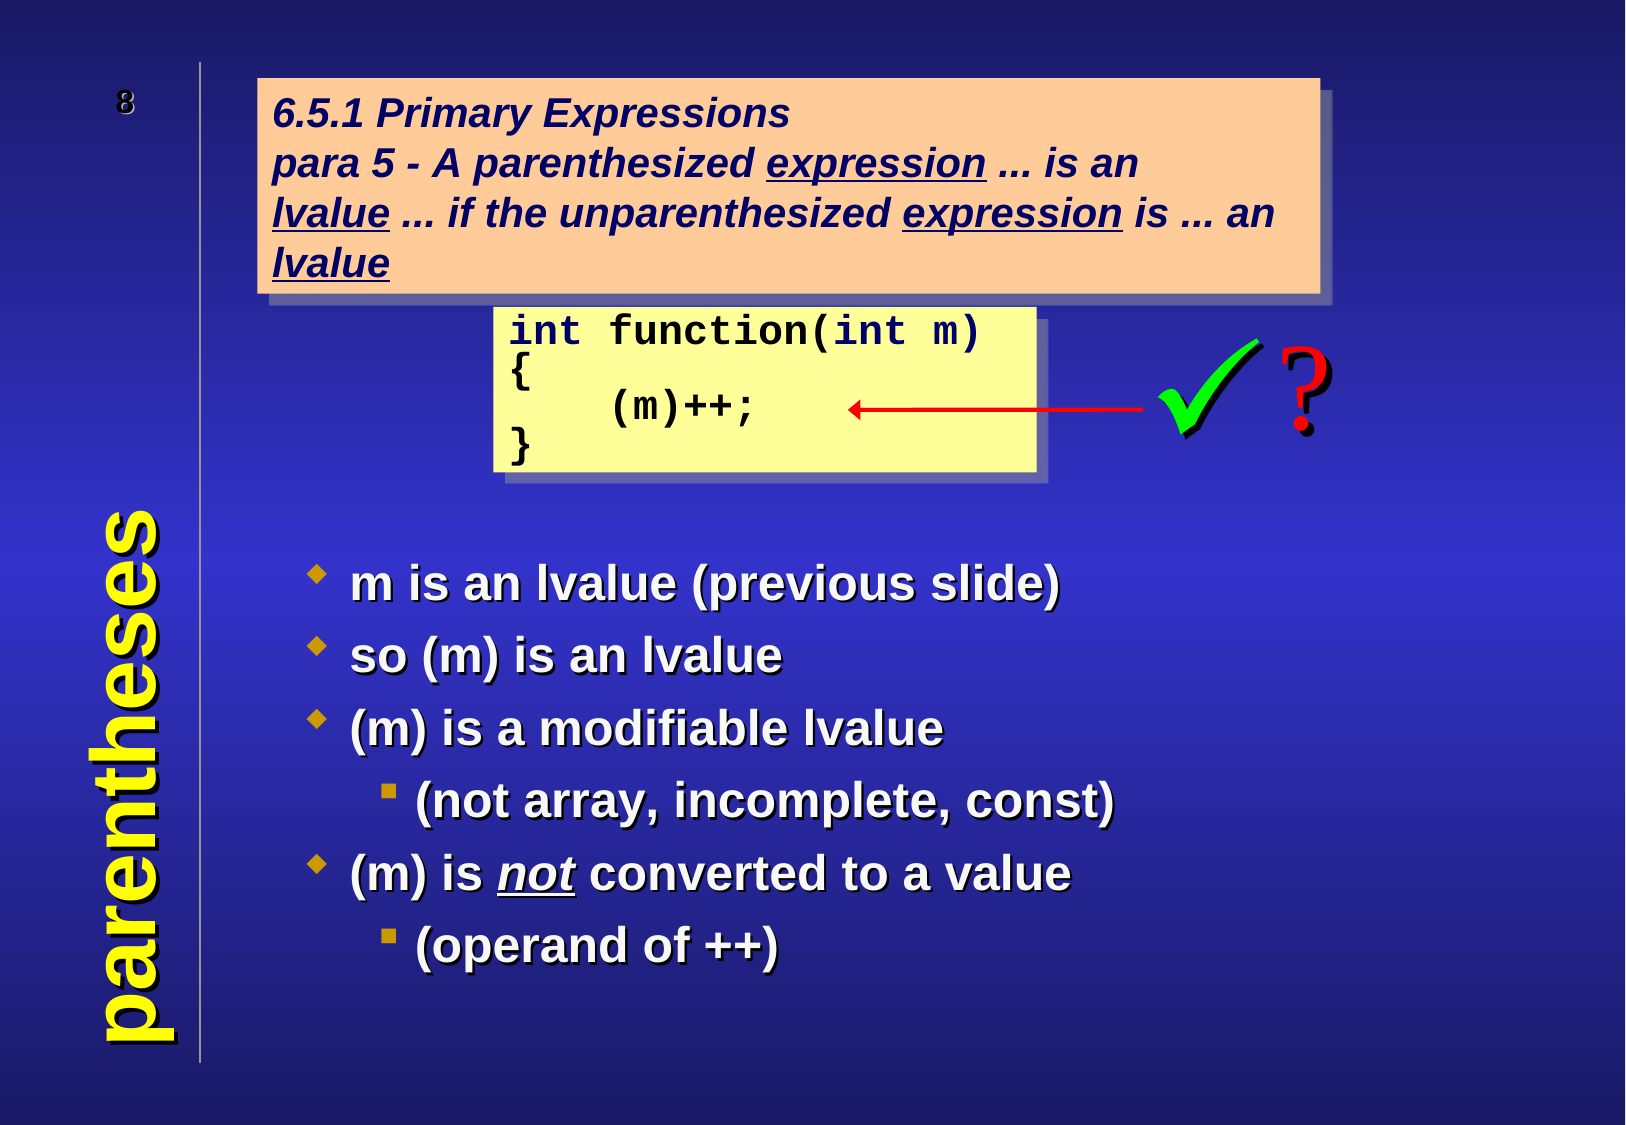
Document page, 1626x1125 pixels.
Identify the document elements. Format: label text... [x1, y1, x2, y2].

text_box  [1131, 297, 1321, 492]
list m is an lvalue (previous slide) so (m) is an lvalue (m) is a modifiable lvalue (not array, incomplete, const) (m) is not converted to a value (operand of ++) [212, 62, 1550, 1063]
title parentheses [50, 187, 188, 1063]
text_box ? [1261, 297, 1348, 463]
text_box int function(int m) { (m)++; } [493, 306, 1037, 473]
text_box 6.5.1 Primary Expressions para 5 - A parenthesized expression ... is an lvalue ... if the unparenthesized expression is ... an lvalue [257, 78, 1321, 294]
